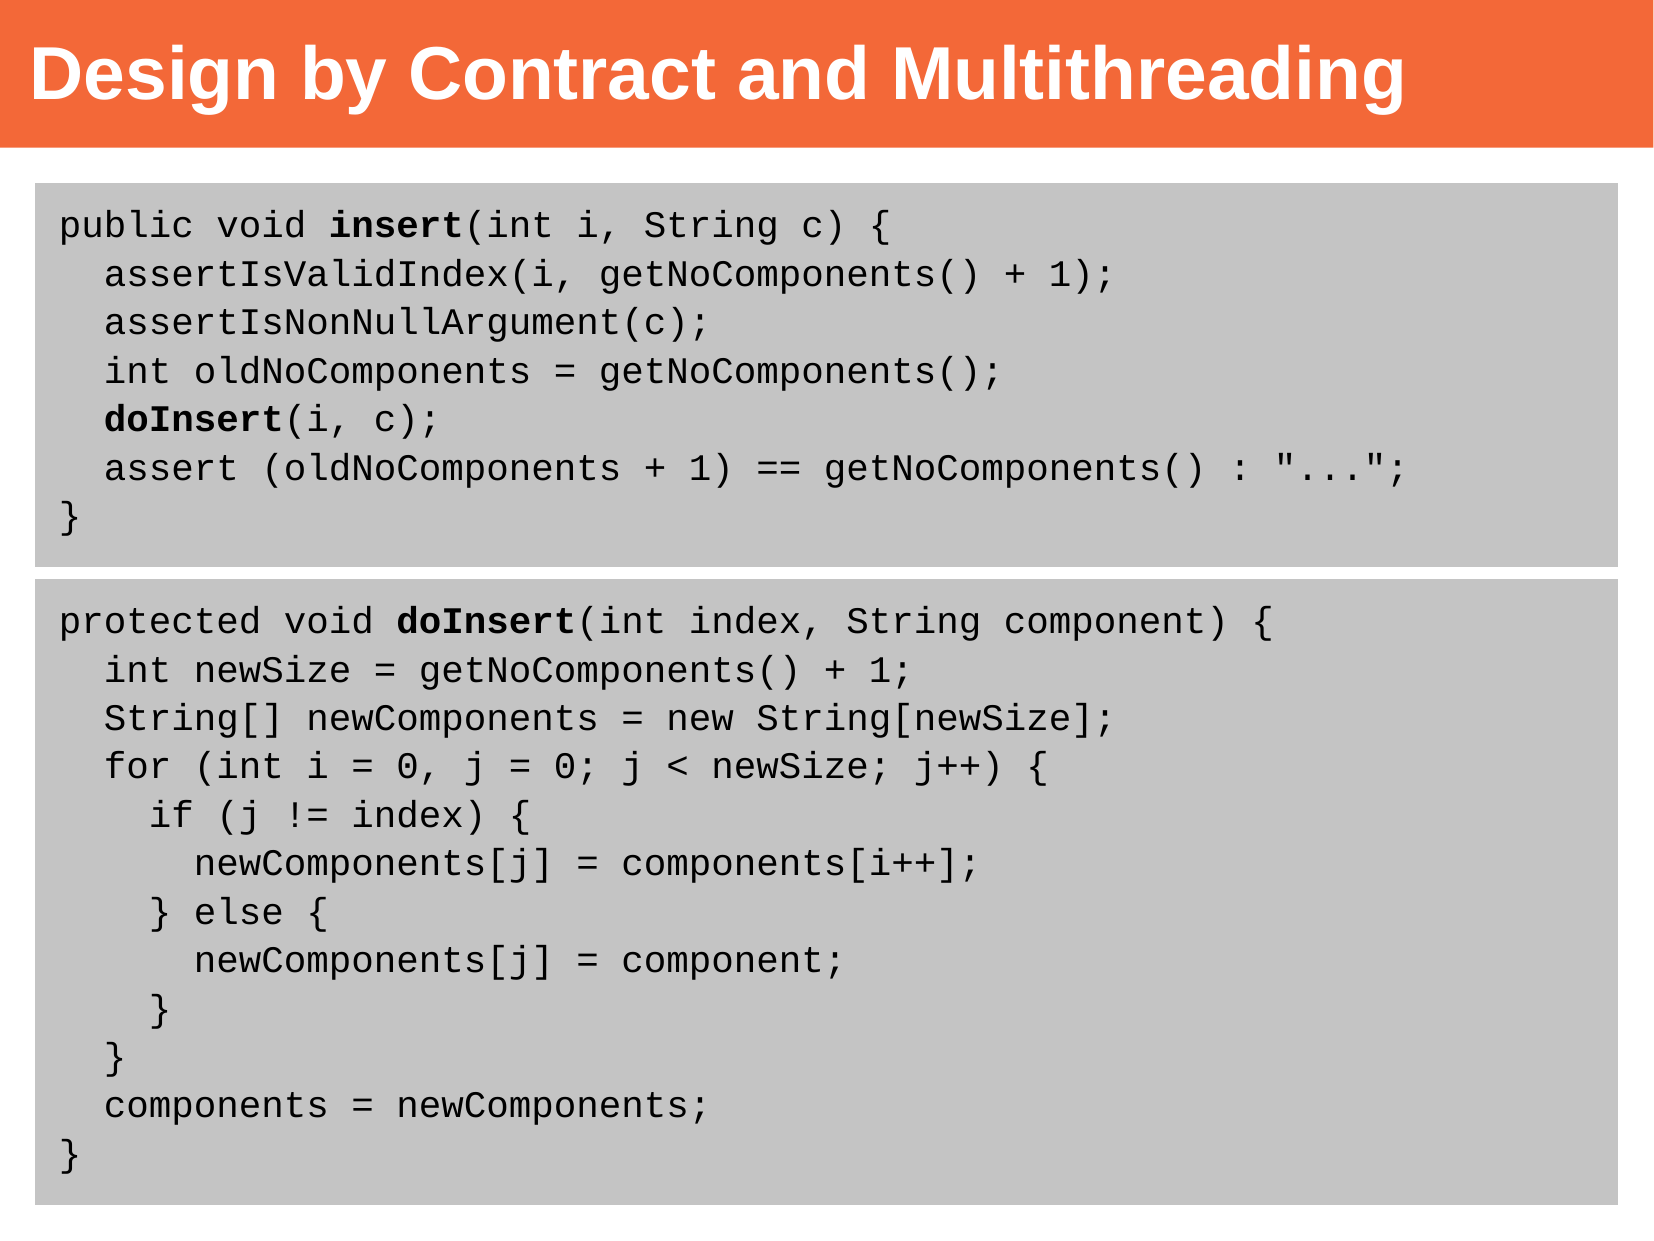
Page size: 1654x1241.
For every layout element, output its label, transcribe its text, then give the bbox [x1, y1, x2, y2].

list public void insert(int i, String c) { assertIsValidIndex(i, getNoComponents() + 1); assertIsNonNullArgument(c); int oldNoComponents = getNoComponents(); doInsert(i, c); assert (oldNoComponents + 1) == getNoComponents() : "..."; } [29, 177, 1625, 567]
list protected void doInsert(int index, String component) { int newSize = getNoComponents() + 1; String[] newComponents = new String[newSize]; for (int i = 0, j = 0; j < newSize; j++) { if (j != index) { newComponents[j] = components[i++]; } else { newComponents[j] = component; } } components = newComponents; } [29, 572, 1625, 1211]
title Design by Contract and Multithreading [0, 0, 1654, 148]
